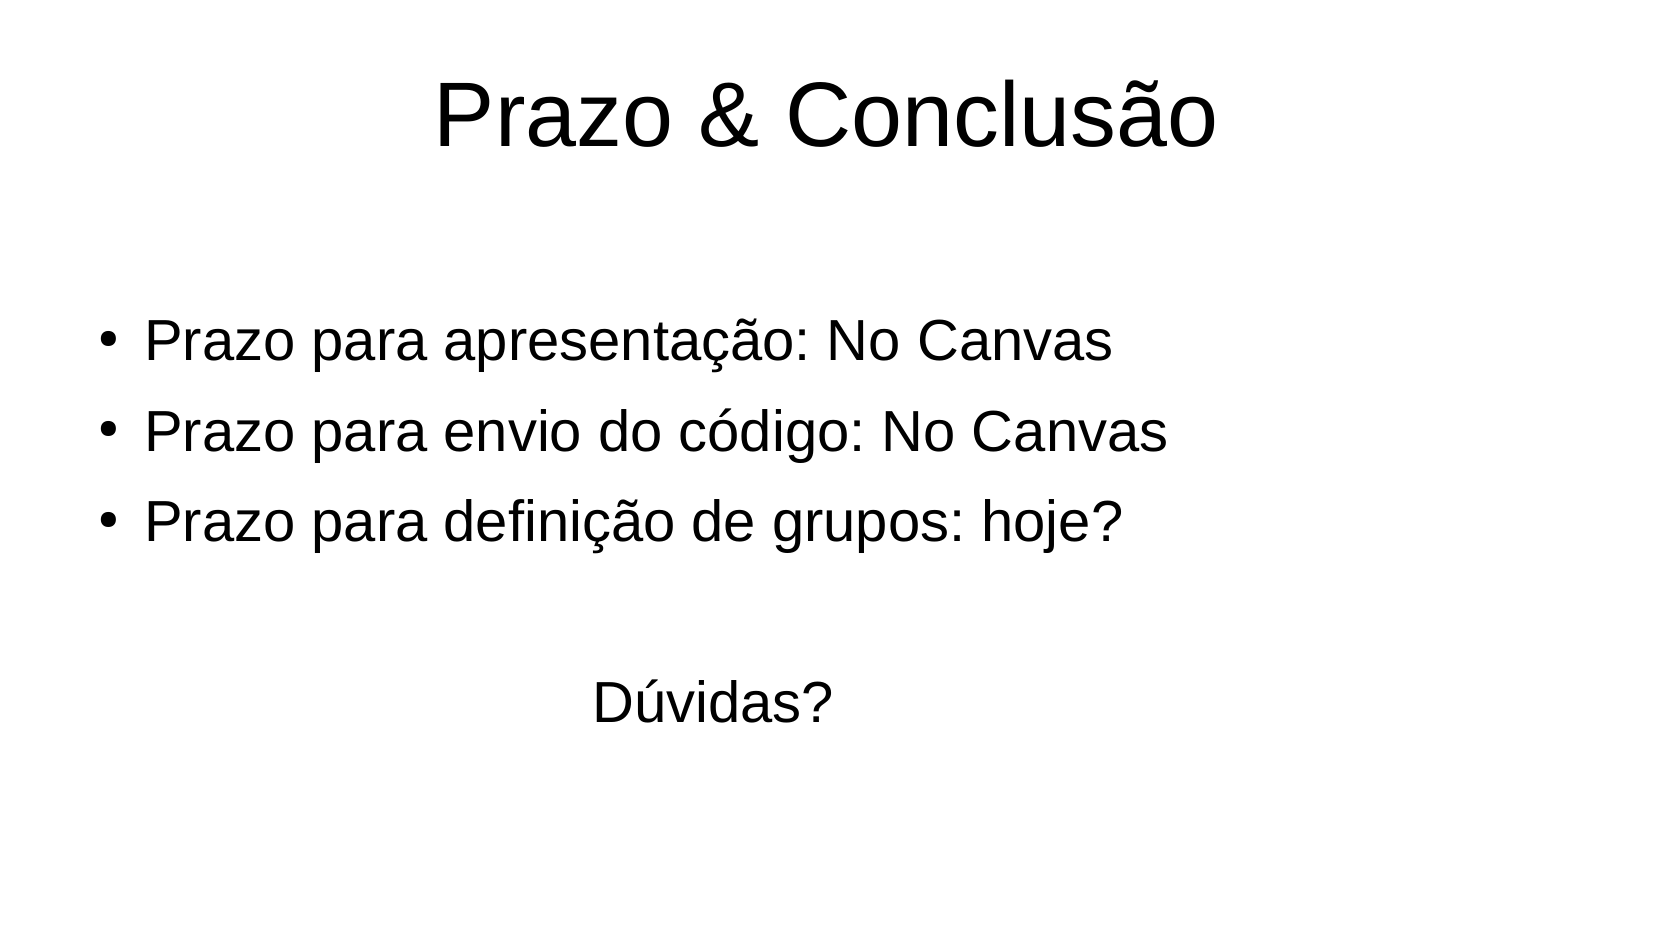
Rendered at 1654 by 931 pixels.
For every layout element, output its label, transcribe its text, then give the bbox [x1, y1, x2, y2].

title Prazo & Conclusão [82, 37, 1571, 193]
list Prazo para apresentação: No Canvas Prazo para envio do código: No Canvas Prazo para definição de grupos: hoje? Dúvidas? [82, 217, 1571, 739]
